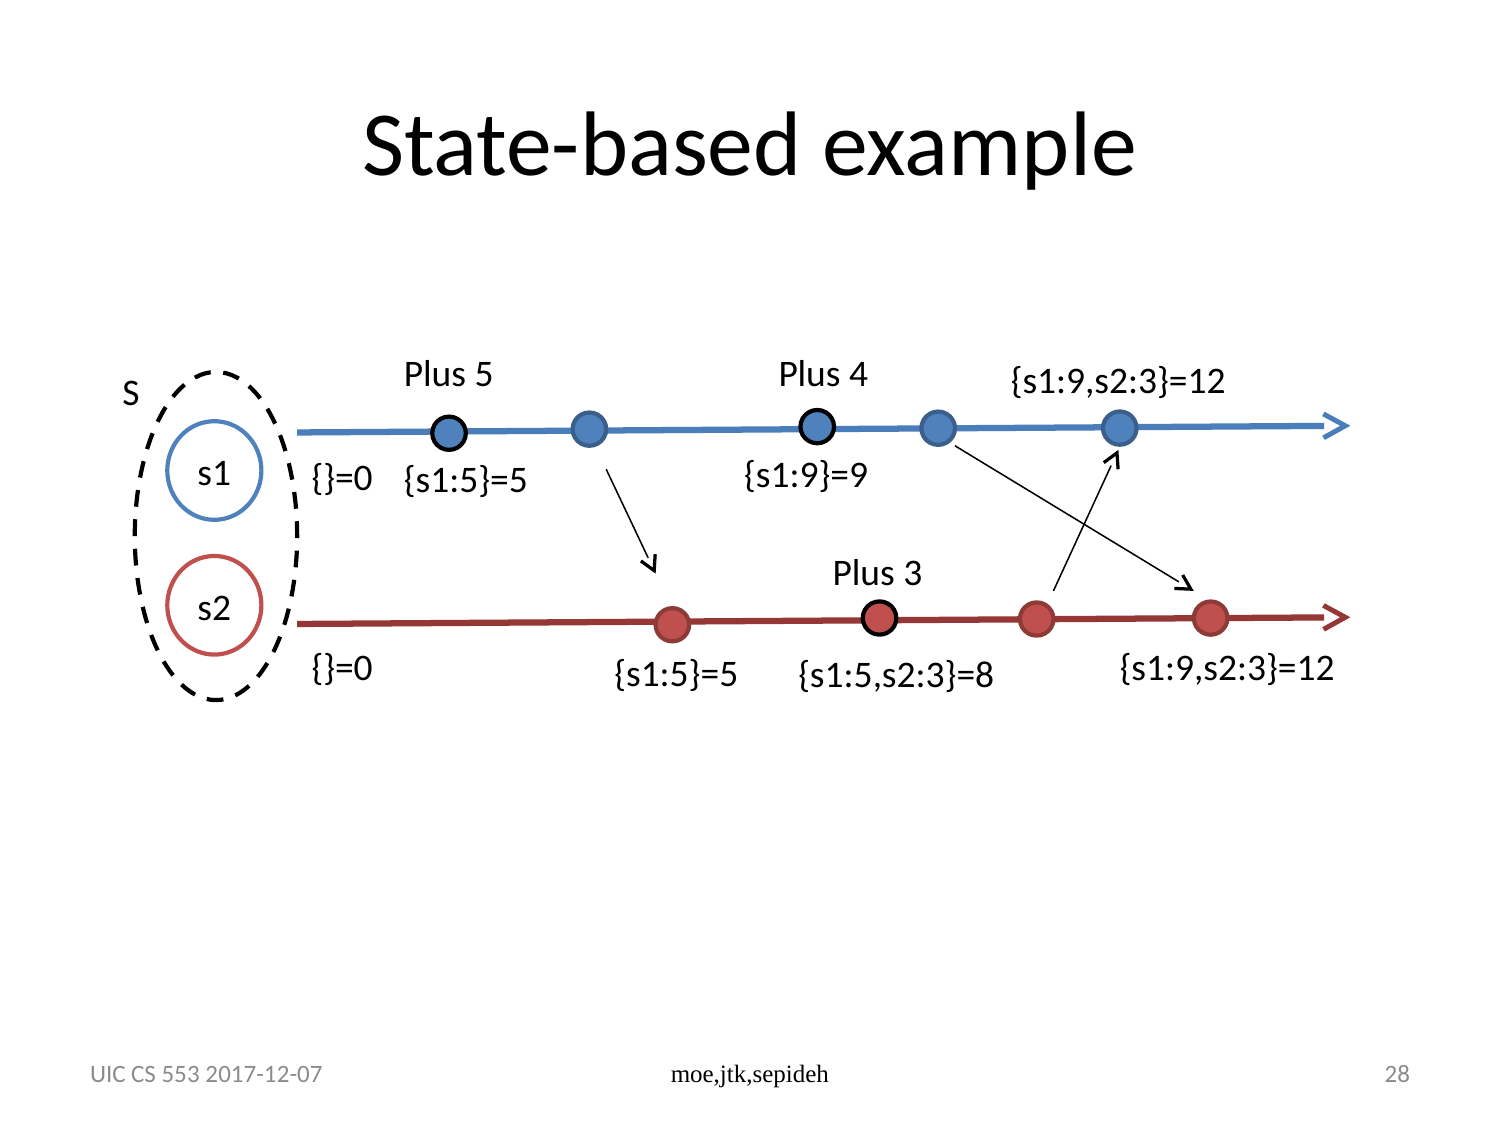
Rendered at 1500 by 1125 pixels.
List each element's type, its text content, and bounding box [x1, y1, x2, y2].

text_box {}=0 [296, 635, 388, 695]
text_box Plus 3 [817, 540, 938, 601]
text_box [1019, 602, 1054, 636]
text_box {s1:5}=5 [389, 447, 544, 508]
text_box [655, 608, 690, 641]
text_box [572, 412, 607, 446]
text_box {s1:9}=9 [729, 442, 884, 503]
text_box {s1:9,s2:3}=12 [996, 349, 1241, 409]
title State-based example [75, 45, 1425, 233]
text_box {s1:5}=5 [599, 641, 754, 702]
text_box [862, 601, 897, 635]
text_box s2 [167, 556, 262, 655]
text_box [134, 371, 298, 701]
text_box {s1:9,s2:3}=12 [1104, 635, 1350, 696]
text_box [800, 409, 835, 442]
text_box [432, 416, 466, 447]
text_box Plus 5 [389, 341, 509, 402]
text_box S [107, 360, 155, 421]
text_box {}=0 [296, 445, 388, 506]
text_box [921, 411, 955, 445]
text_box [1193, 601, 1228, 635]
text_box [1102, 411, 1137, 445]
text_box Plus 4 [763, 341, 884, 402]
text_box s1 [167, 421, 262, 520]
text_box {s1:5,s2:3}=8 [783, 642, 1010, 703]
